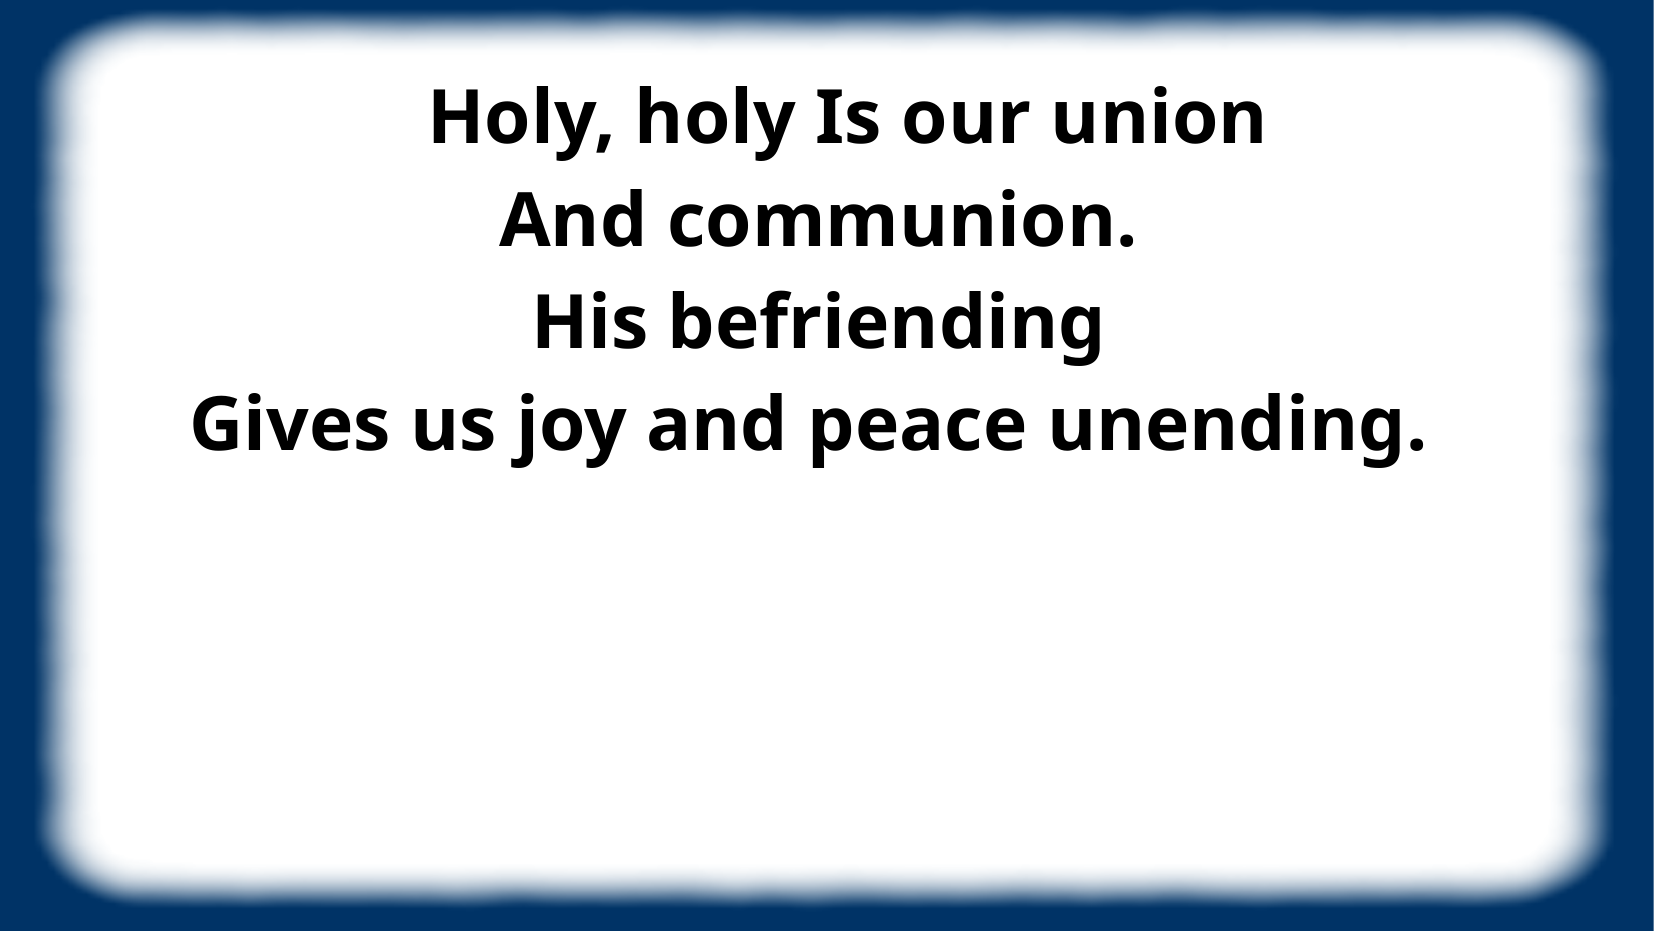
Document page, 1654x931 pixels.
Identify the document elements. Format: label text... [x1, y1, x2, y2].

text_box Holy, holy Is our union And communion. His befriending Gives us joy and peace unending. [91, 56, 1547, 496]
picture [0, 0, 1654, 931]
